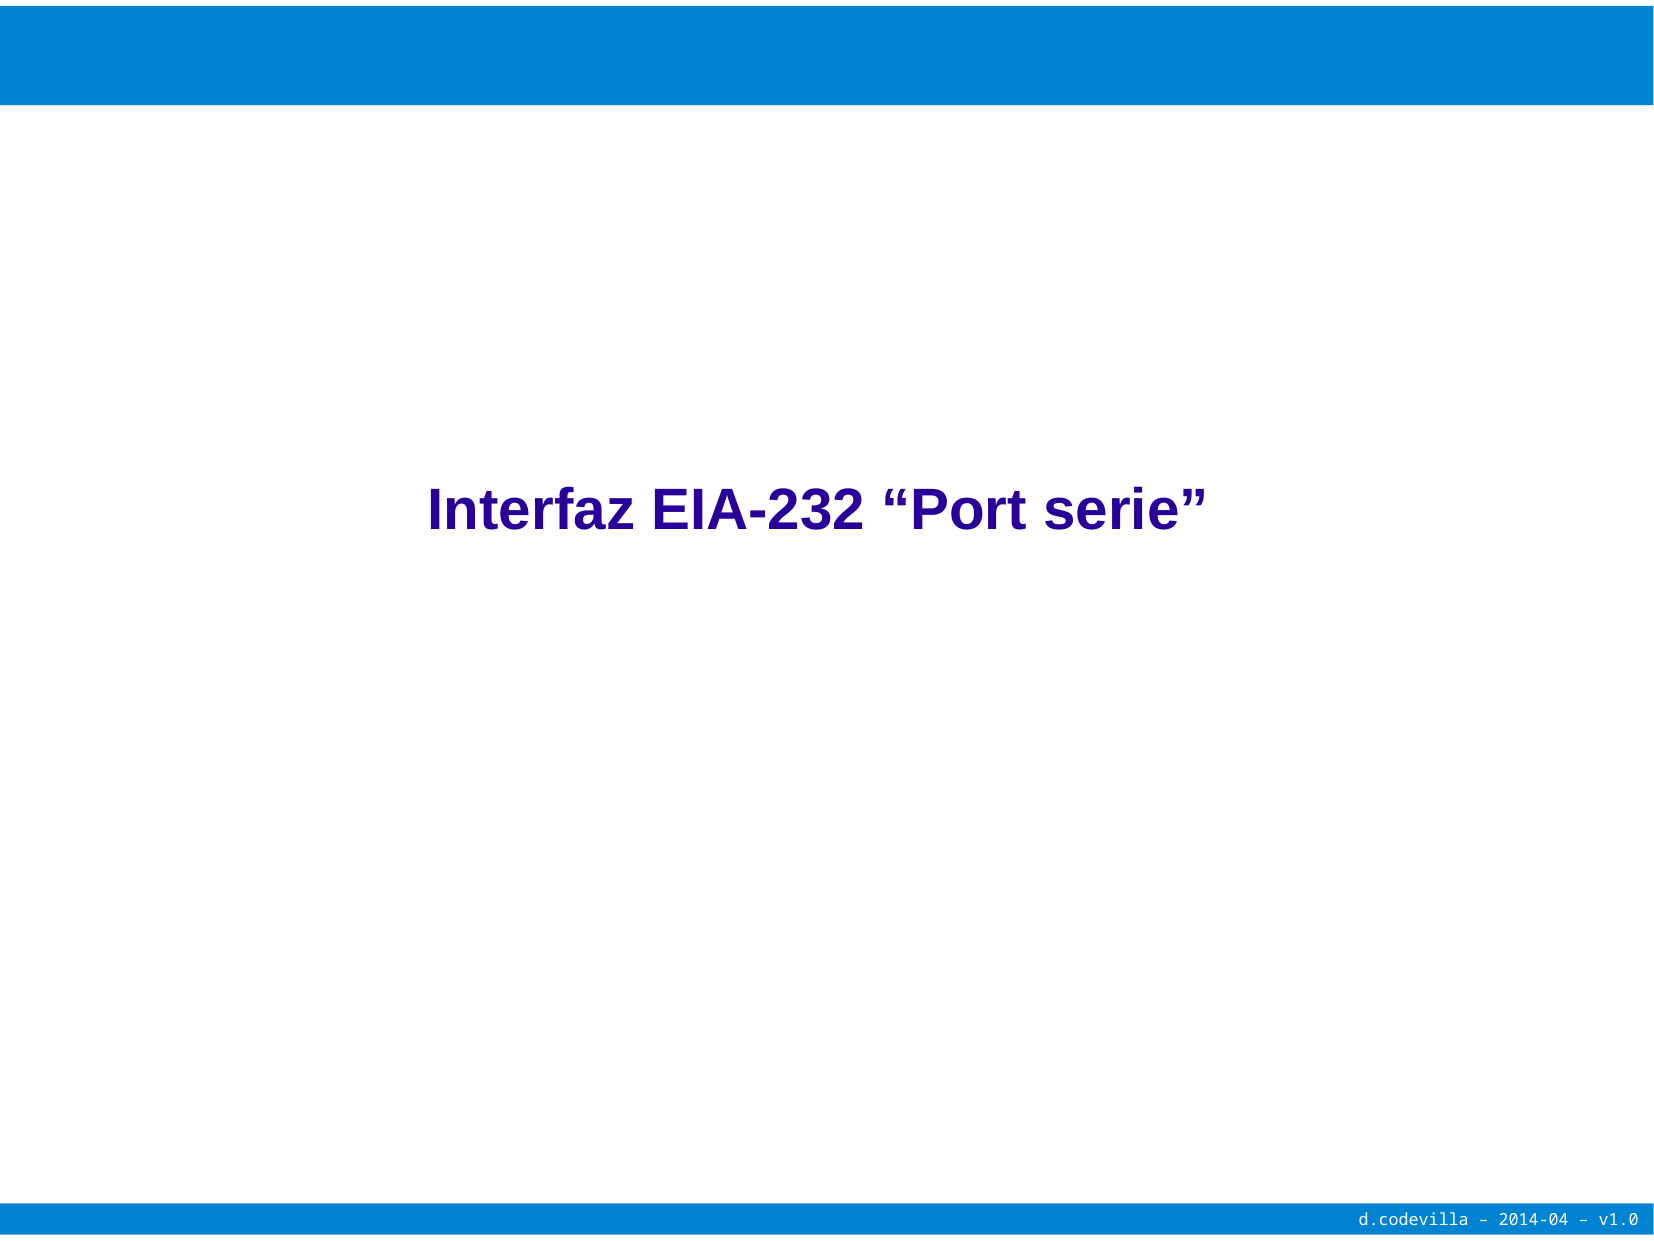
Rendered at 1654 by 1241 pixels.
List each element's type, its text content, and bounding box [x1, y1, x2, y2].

text_box Interfaz EIA-232 “Port serie” [235, 469, 1418, 550]
